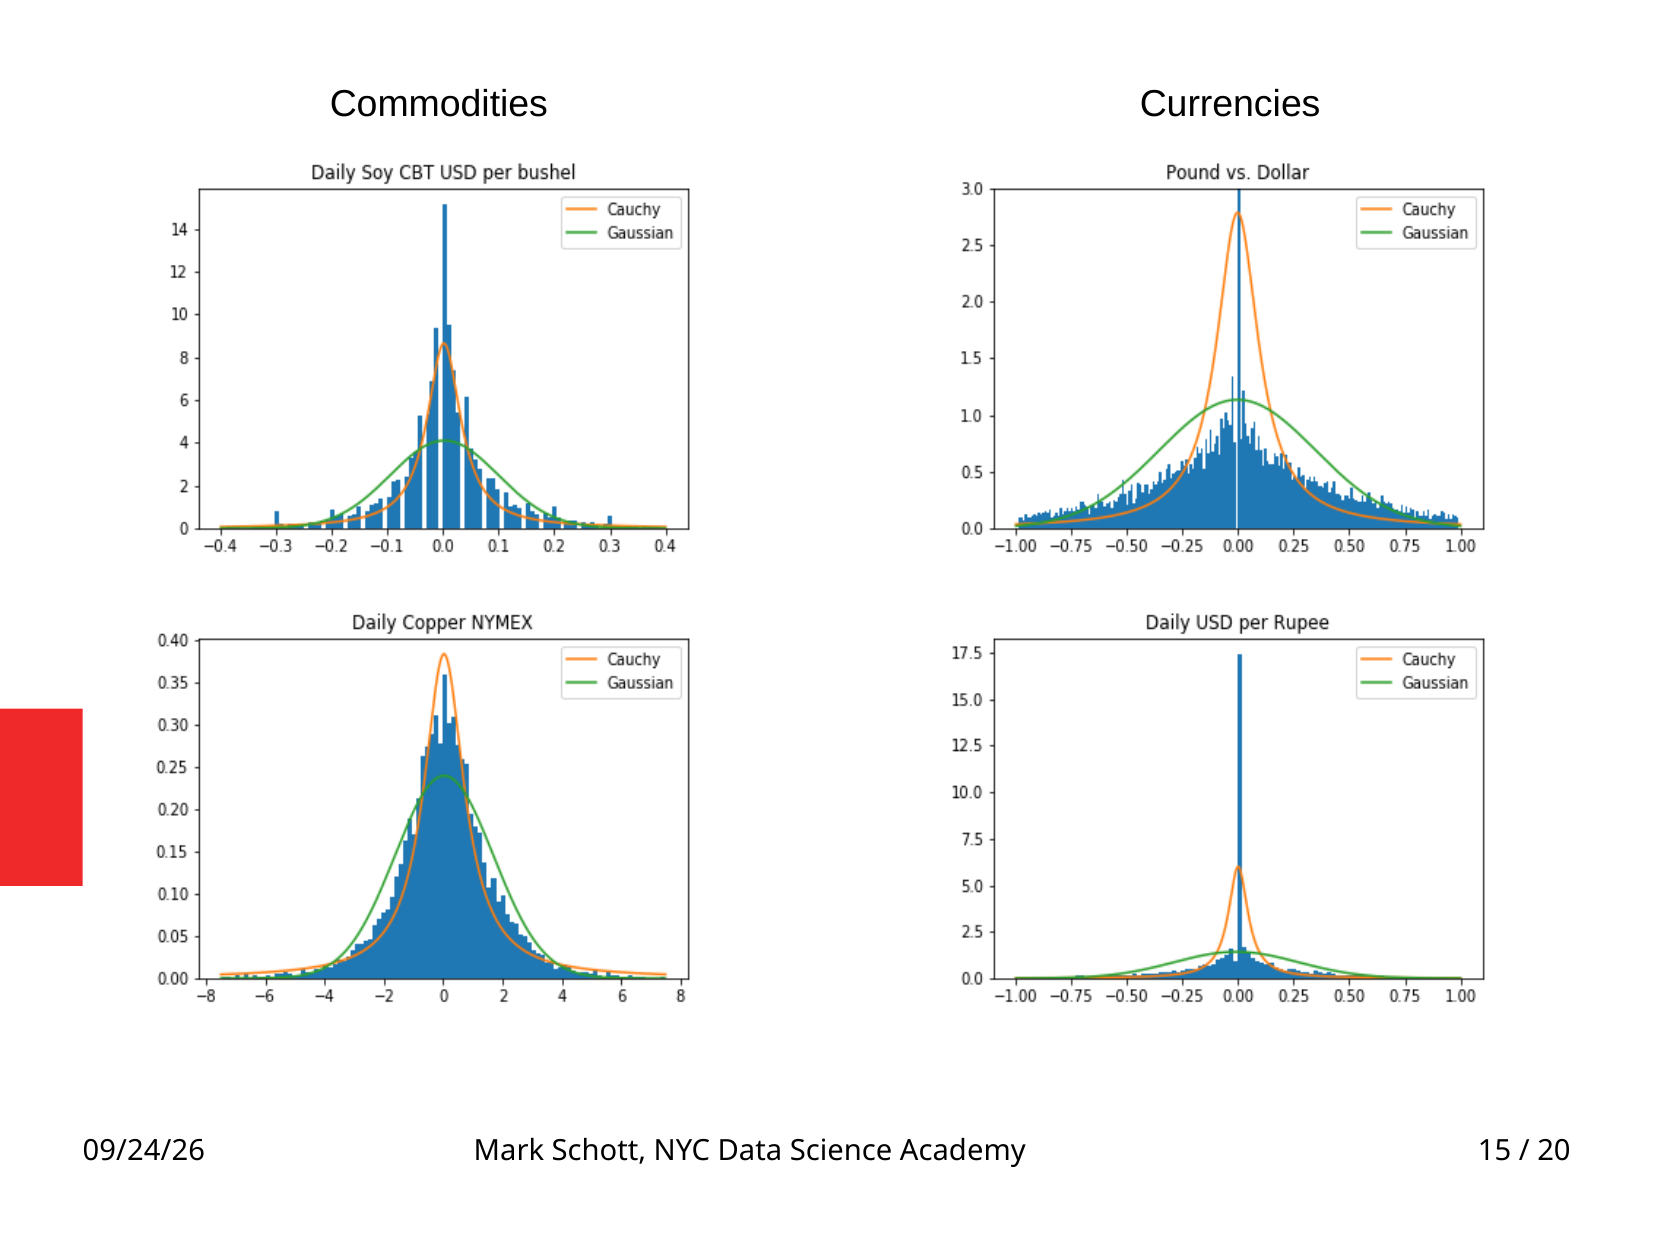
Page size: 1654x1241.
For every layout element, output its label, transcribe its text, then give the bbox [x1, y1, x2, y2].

text_box Currencies [1050, 75, 1576, 132]
picture [915, 134, 1546, 1036]
text_box Commodities [165, 75, 751, 132]
picture [120, 134, 751, 1036]
